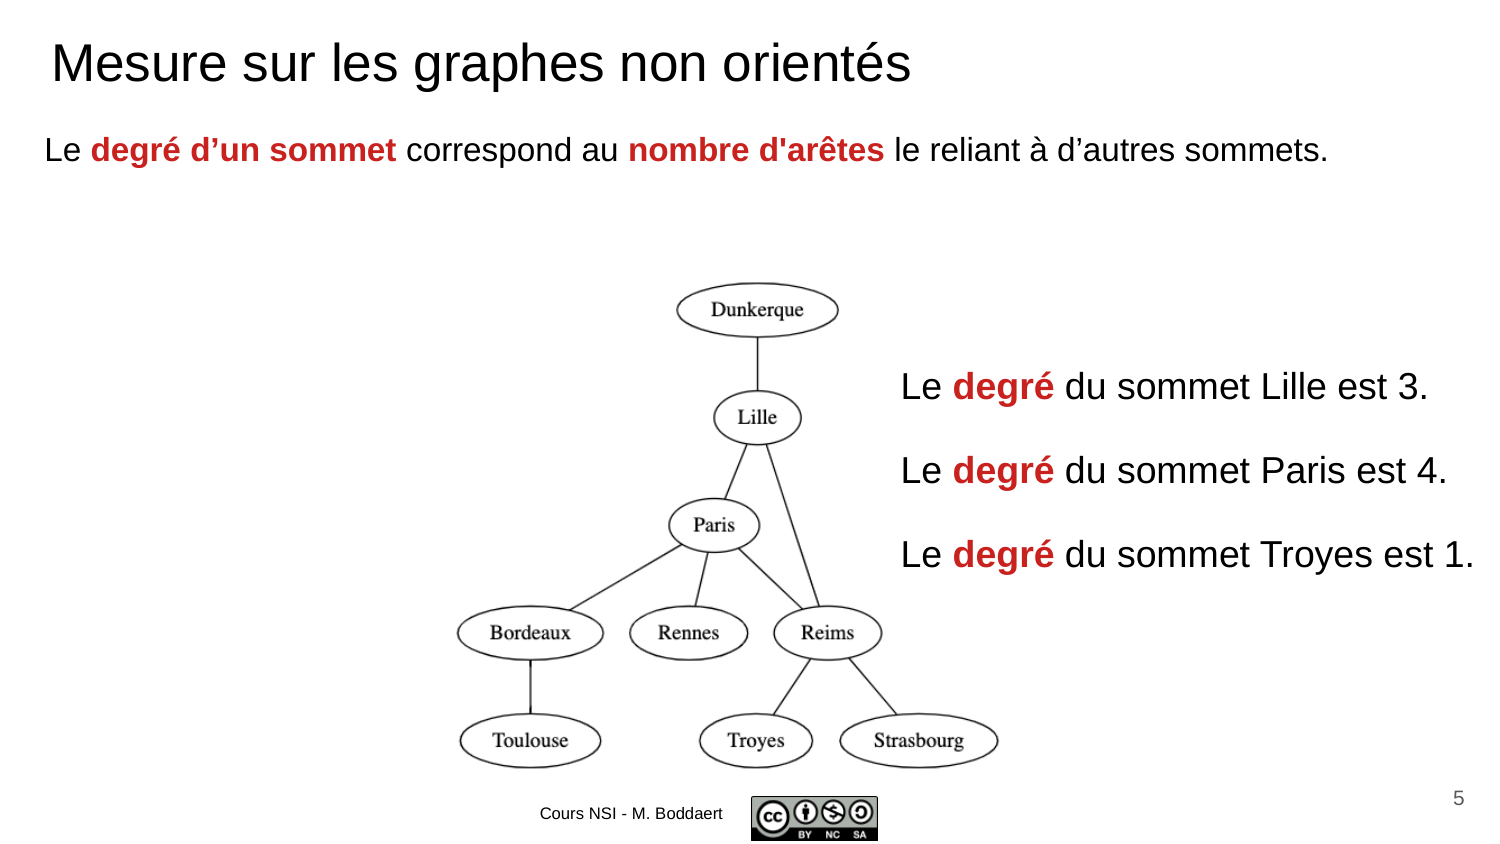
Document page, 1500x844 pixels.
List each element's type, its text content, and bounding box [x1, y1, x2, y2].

picture [452, 277, 1004, 774]
text_box Le degré du sommet Lille est 3. Le degré du sommet Paris est 4. Le degré du sommet Troyes est 1. [885, 358, 1487, 591]
text_box Le degré d’un sommet correspond au nombre d'arêtes le reliant à d’autres sommets. [29, 120, 1477, 207]
title Mesure sur les graphes non orientés [51, 13, 1449, 108]
picture [751, 796, 878, 841]
slide_number <numéro> [1389, 764, 1480, 830]
